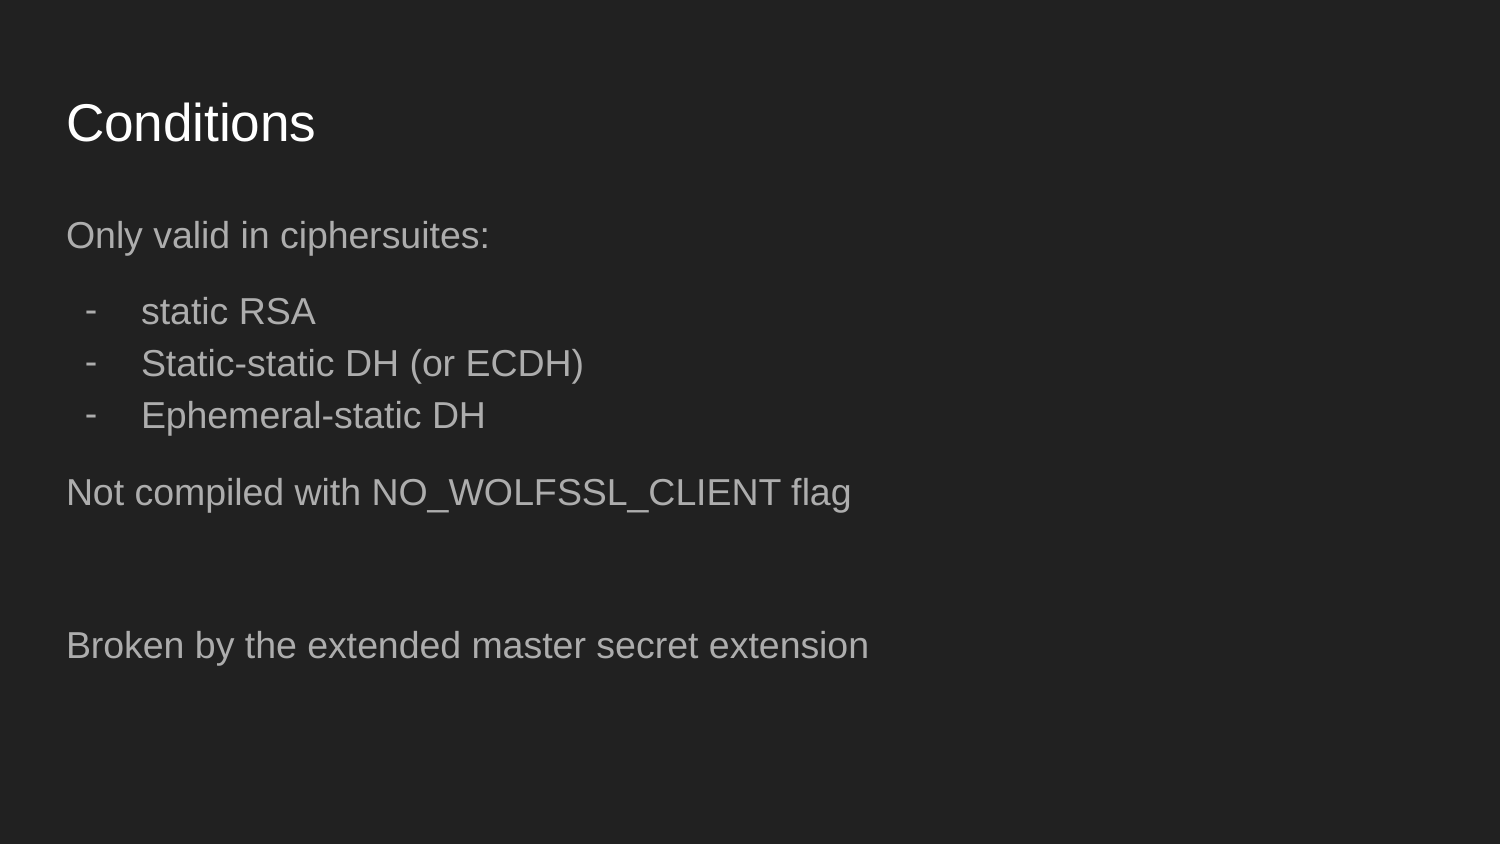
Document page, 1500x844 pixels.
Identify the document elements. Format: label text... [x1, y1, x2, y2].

list Only valid in ciphersuites: static RSA Static-static DH (or ECDH) Ephemeral-static DH Not compiled with NO_WOLFSSL_CLIENT flag Broken by the extended master secret extension [51, 189, 1449, 750]
title Conditions [51, 72, 1449, 167]
